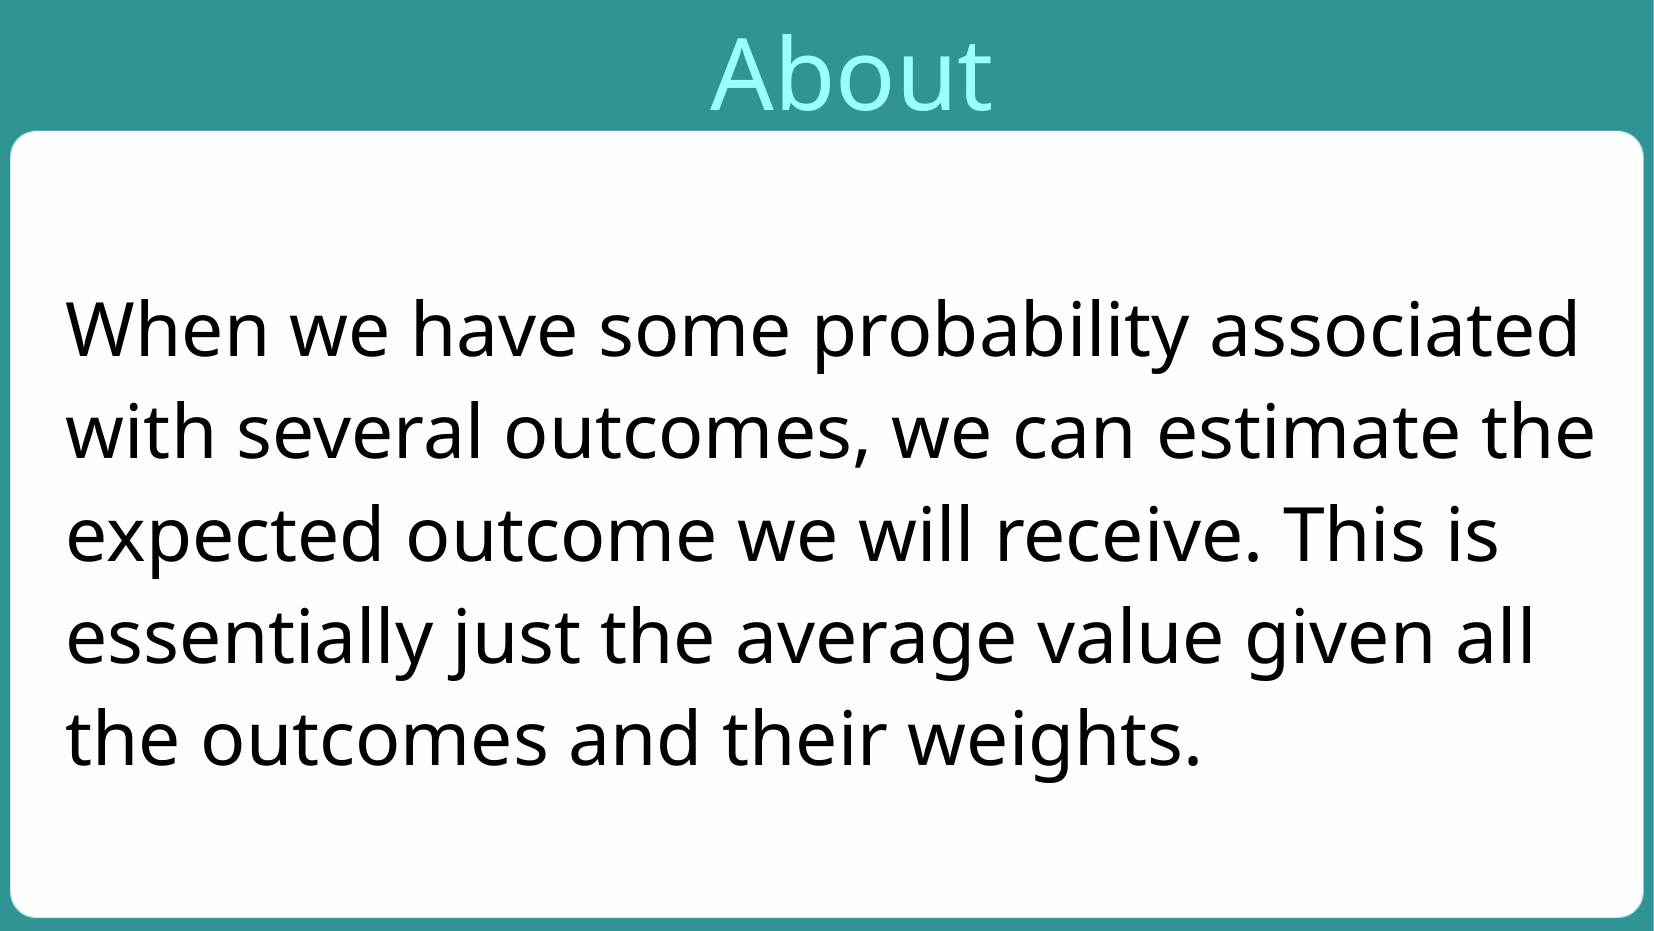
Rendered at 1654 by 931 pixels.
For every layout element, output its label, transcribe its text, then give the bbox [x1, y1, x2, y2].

title About [193, 13, 1511, 130]
text_box When we have some probability associated with several outcomes, we can estimate the expected outcome we will receive. This is essentially just the average value given all the outcomes and their weights. [65, 175, 1614, 889]
picture [0, 0, 1654, 931]
